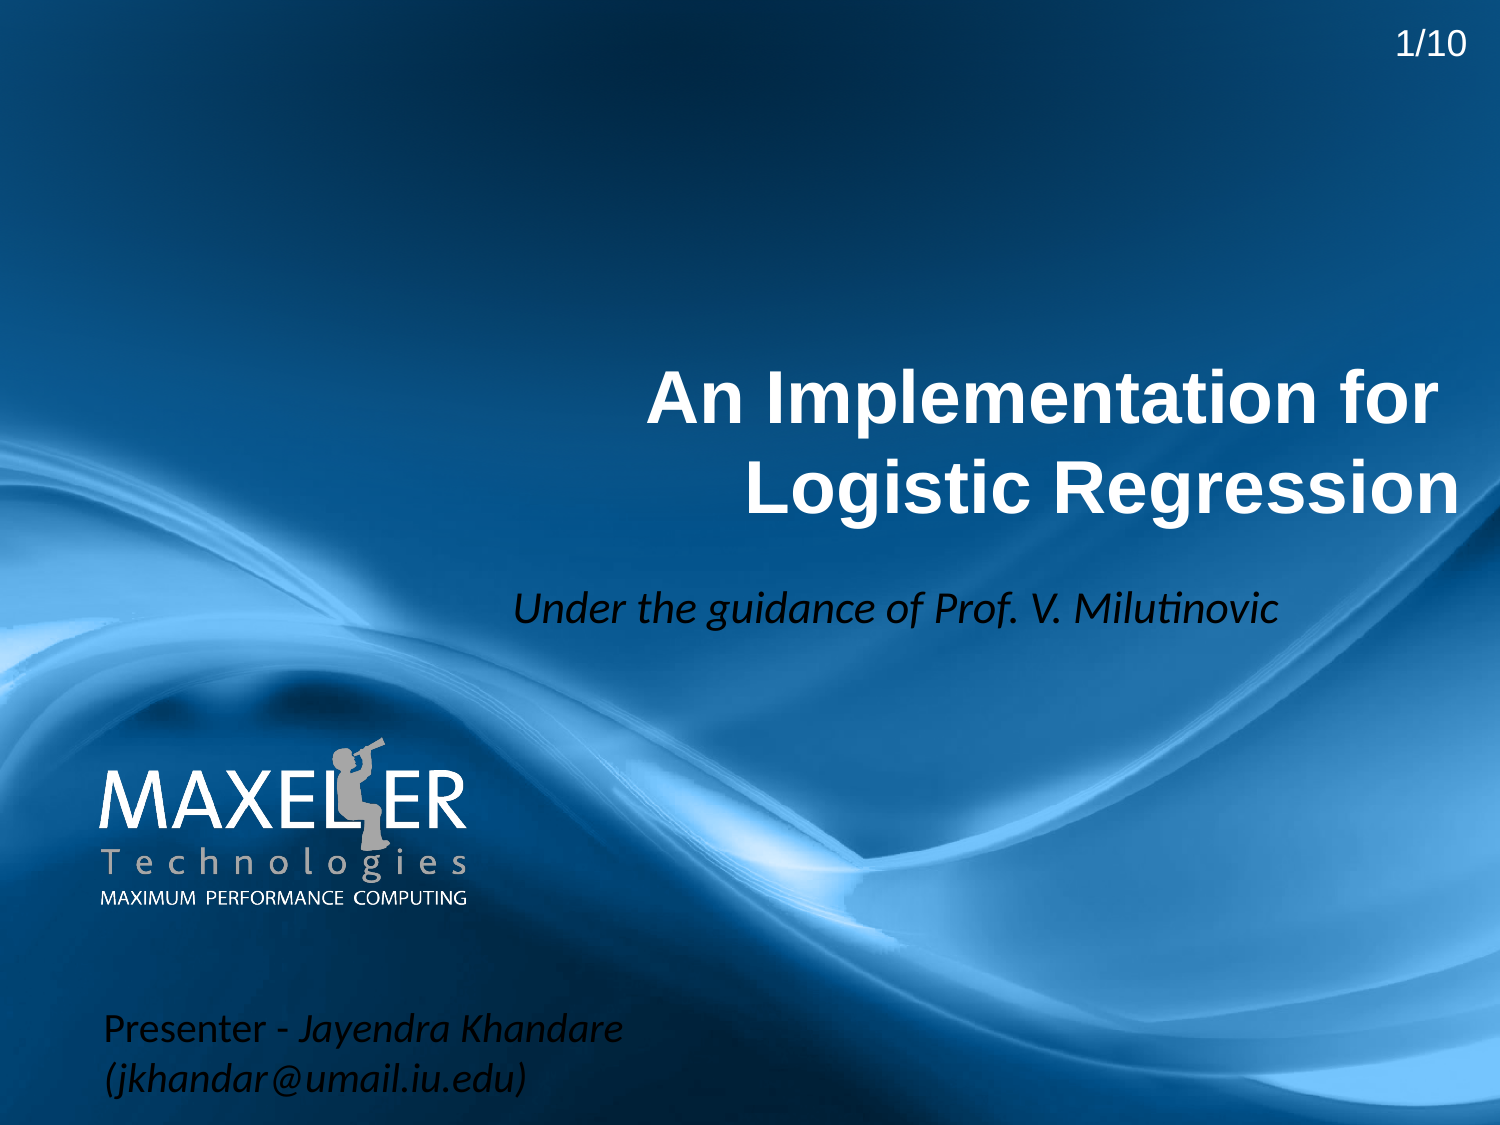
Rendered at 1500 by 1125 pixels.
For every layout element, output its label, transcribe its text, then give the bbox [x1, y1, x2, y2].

text_box 1/10 [1380, 15, 1486, 72]
text_box Presenter - Jayendra Khandare (jkhandar@umail.iu.edu) [88, 993, 1304, 1080]
picture [0, 0, 1500, 1125]
text_box Under the guidance of Prof. V. Milutinovic [497, 570, 1500, 677]
text_box An Implementation for Logistic Regression [242, 267, 1477, 610]
